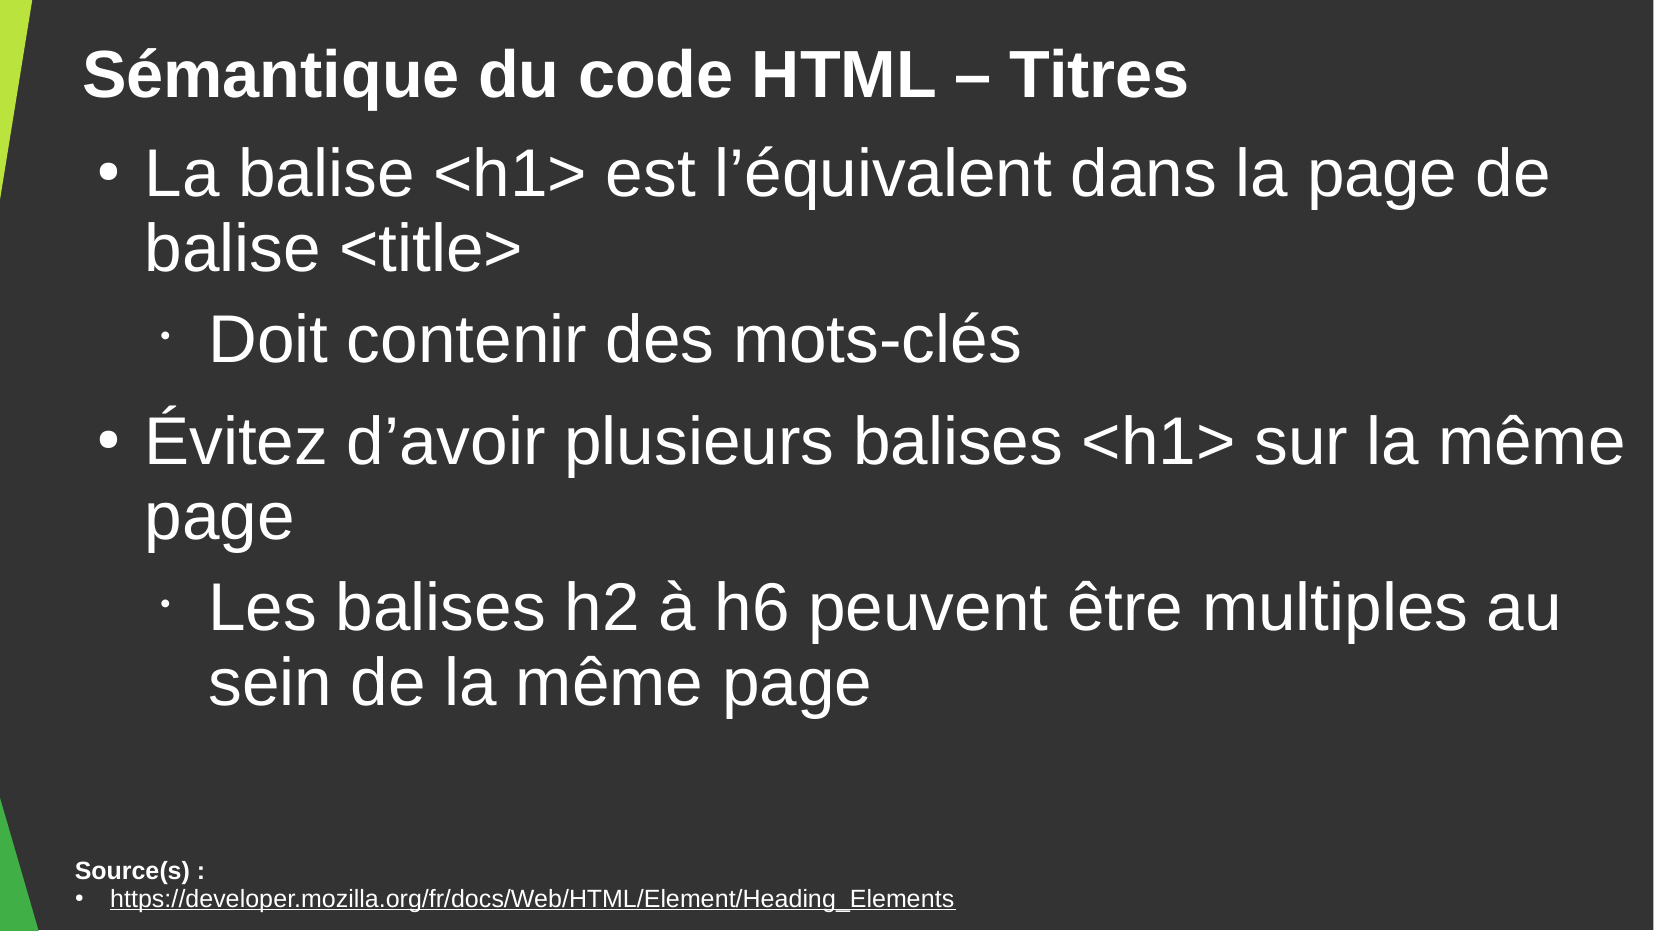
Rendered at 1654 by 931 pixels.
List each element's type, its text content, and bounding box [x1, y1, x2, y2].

text_box [0, 0, 33, 200]
text_box [0, 797, 39, 931]
title Sémantique du code HTML – Titres [82, 36, 1654, 130]
list La balise <h1> est l’équivalent dans la page de balise <title> Doit contenir des mots-clés Évitez d’avoir plusieurs balises <h1> sur la même page Les balises h2 à h6 peuvent être multiples au sein de la même page [80, 135, 1630, 721]
text_box Source(s) : https://developer.mozilla.org/fr/docs/Web/HTML/Element/Heading_Elements [60, 821, 1546, 921]
